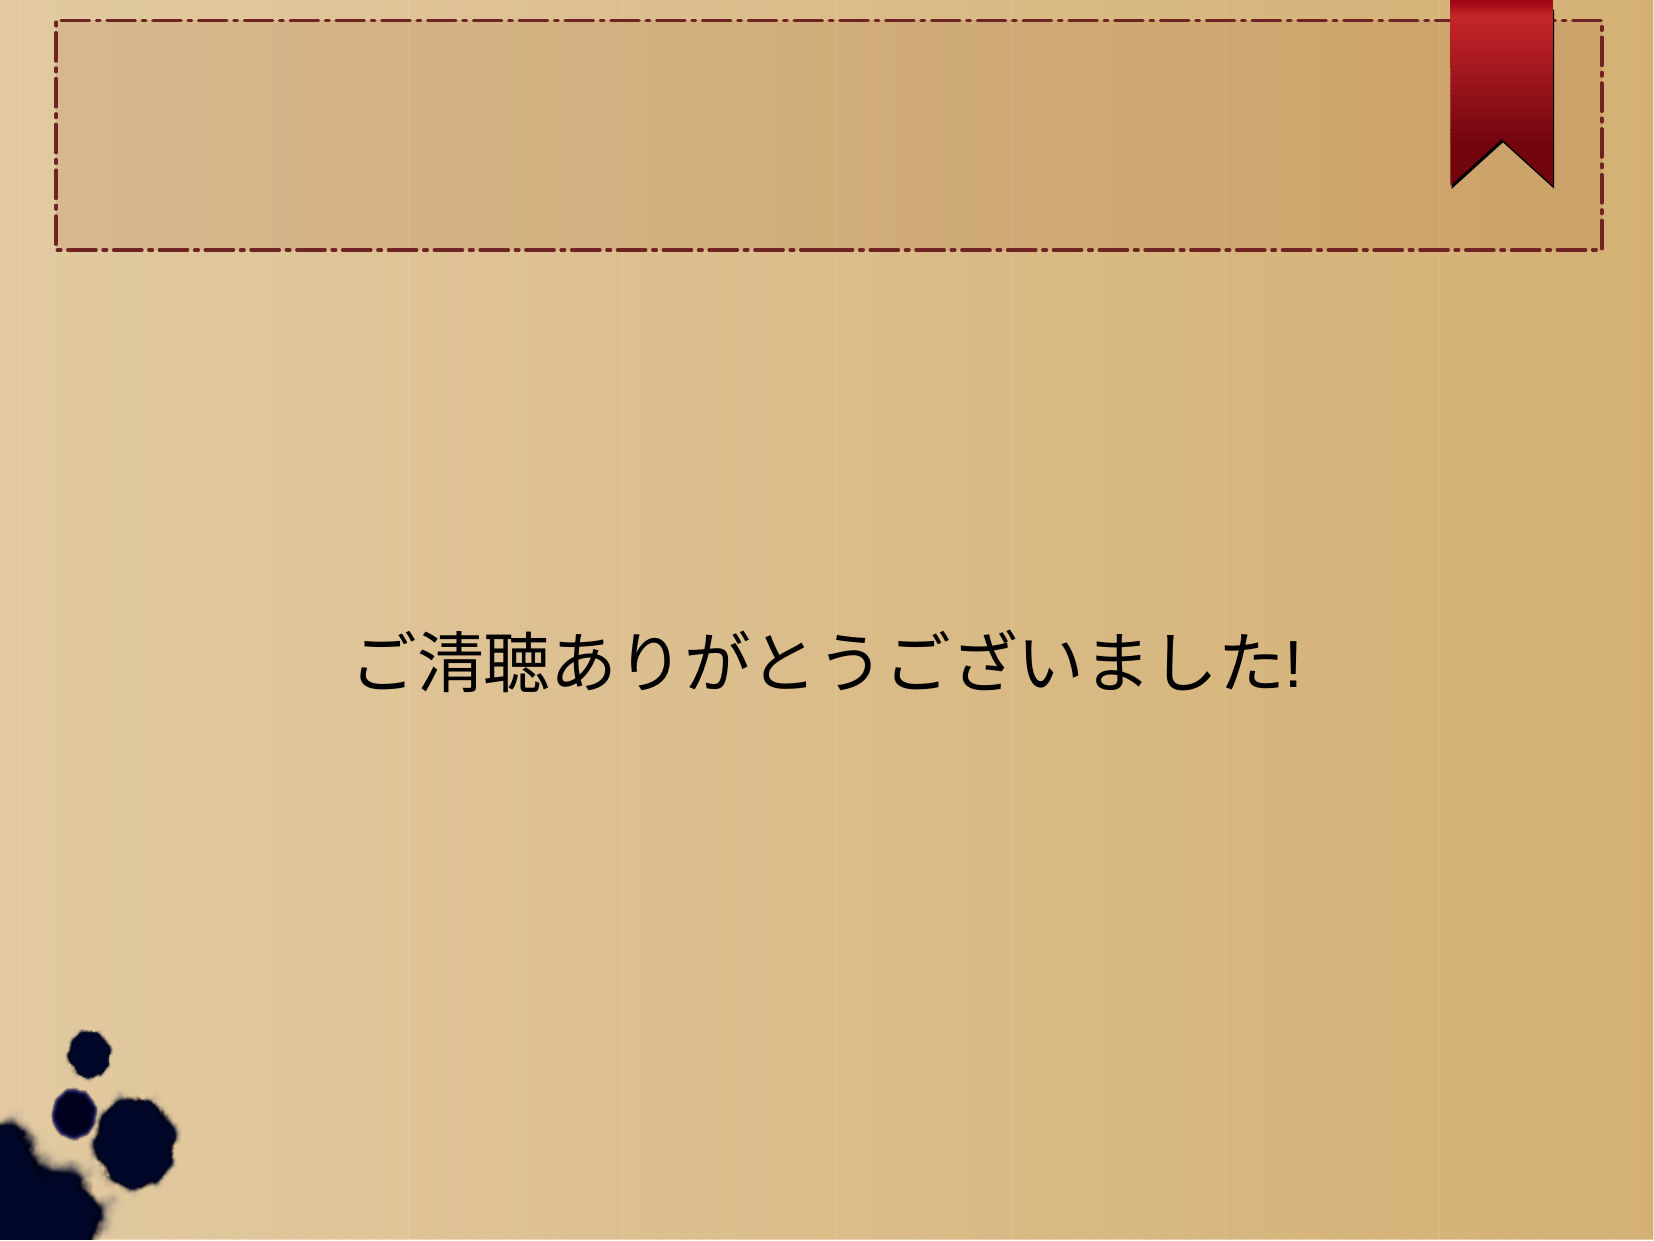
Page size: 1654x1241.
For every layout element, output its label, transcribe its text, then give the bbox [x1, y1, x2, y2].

text_box ご清聴ありがとうございました! [82, 299, 1571, 1019]
